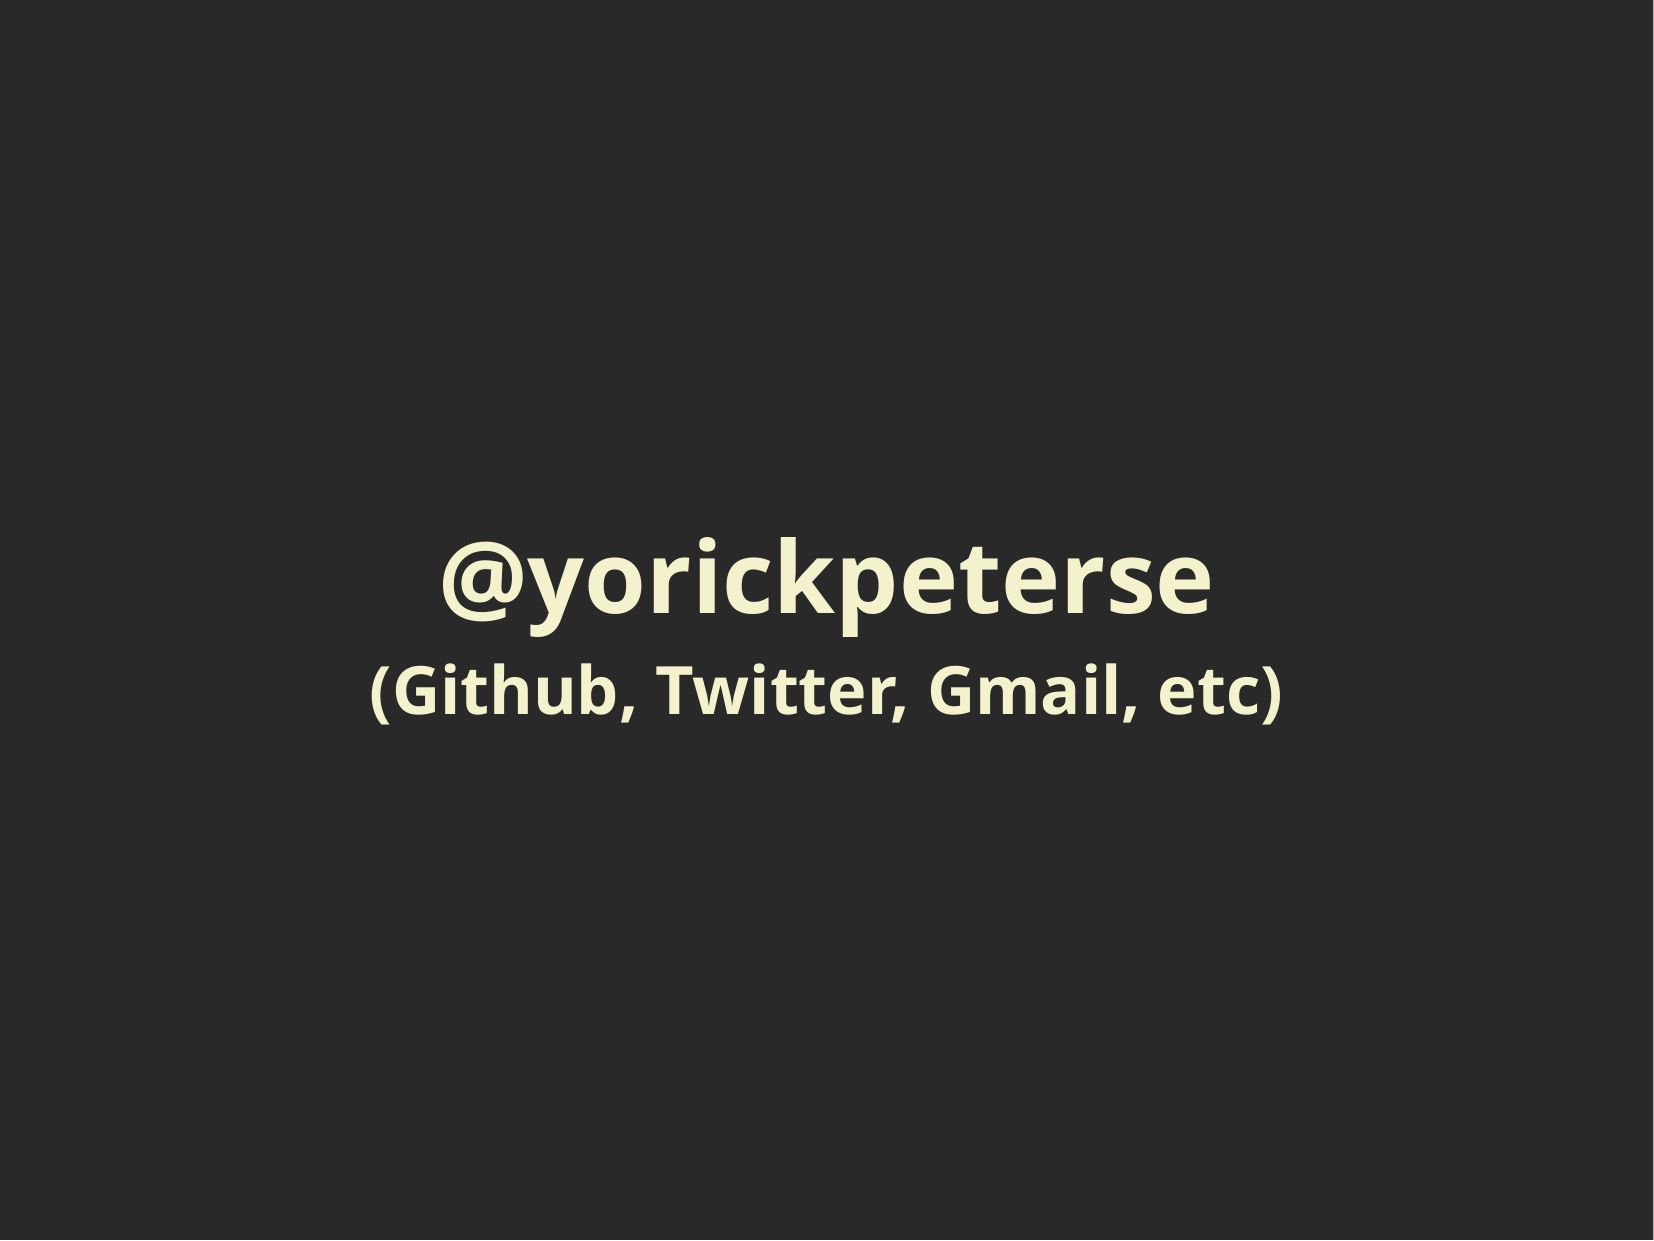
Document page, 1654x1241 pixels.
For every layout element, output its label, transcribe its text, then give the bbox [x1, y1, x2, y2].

subtitle @yorickpeterse (Github, Twitter, Gmail, etc) [82, 140, 1571, 1101]
